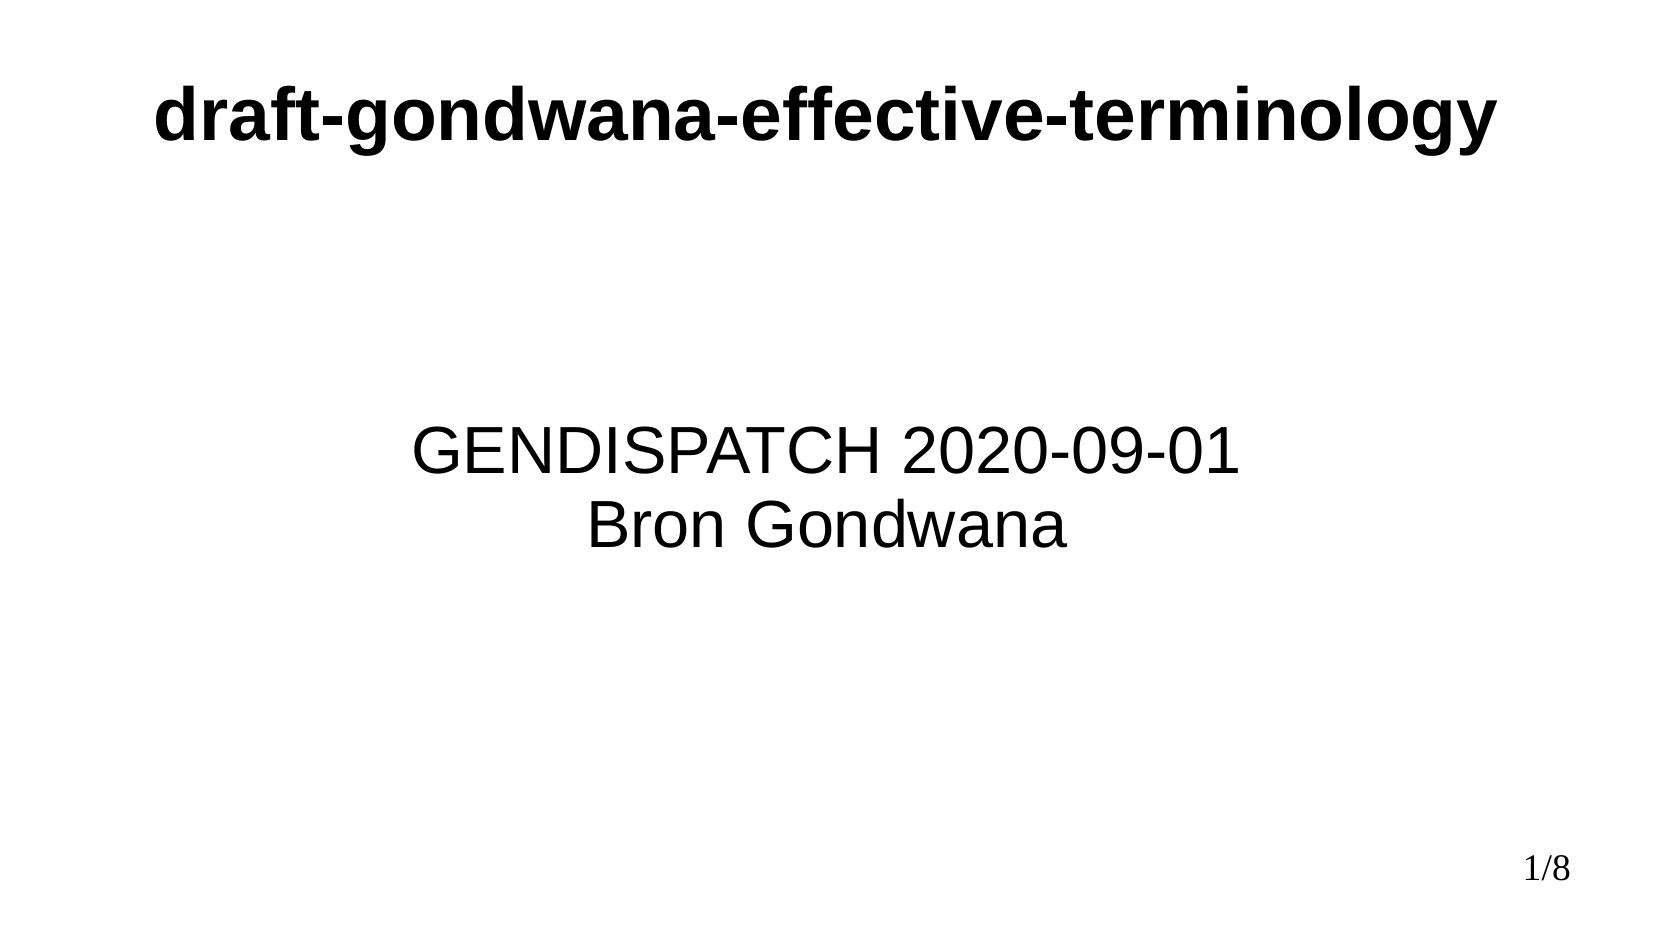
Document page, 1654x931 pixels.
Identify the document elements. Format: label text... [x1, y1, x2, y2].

title draft-gondwana-effective-terminology [82, 37, 1571, 193]
subtitle GENDISPATCH 2020-09-01 Bron Gondwana [82, 217, 1571, 758]
